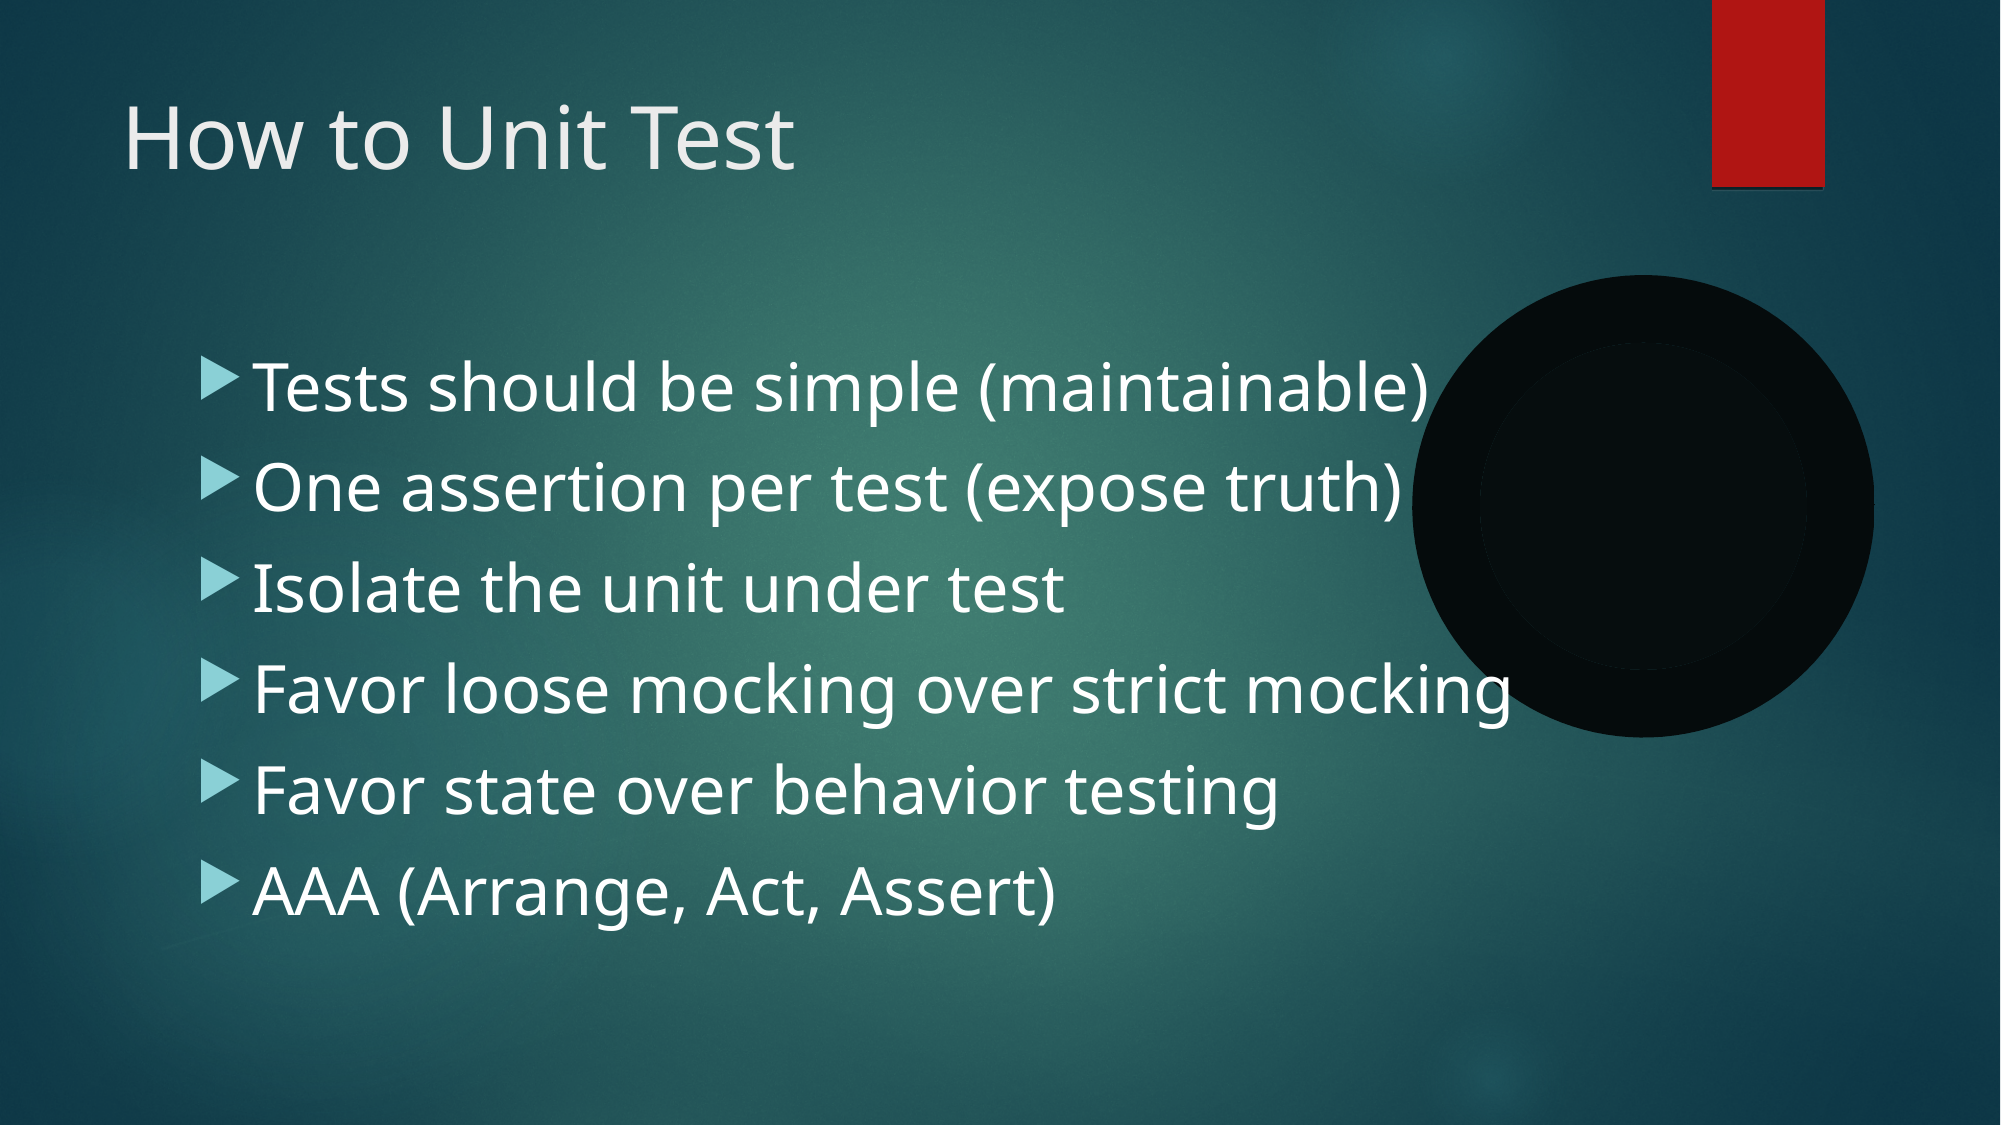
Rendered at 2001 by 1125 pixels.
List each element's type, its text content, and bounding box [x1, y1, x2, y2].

list Tests should be simple (maintainable) One assertion per test (expose truth) Isolate the unit under test Favor loose mocking over strict mocking Favor state over behavior testing AAA (Arrange, Act, Assert) [181, 336, 1649, 1026]
title How to Unit Test [106, 74, 1649, 305]
